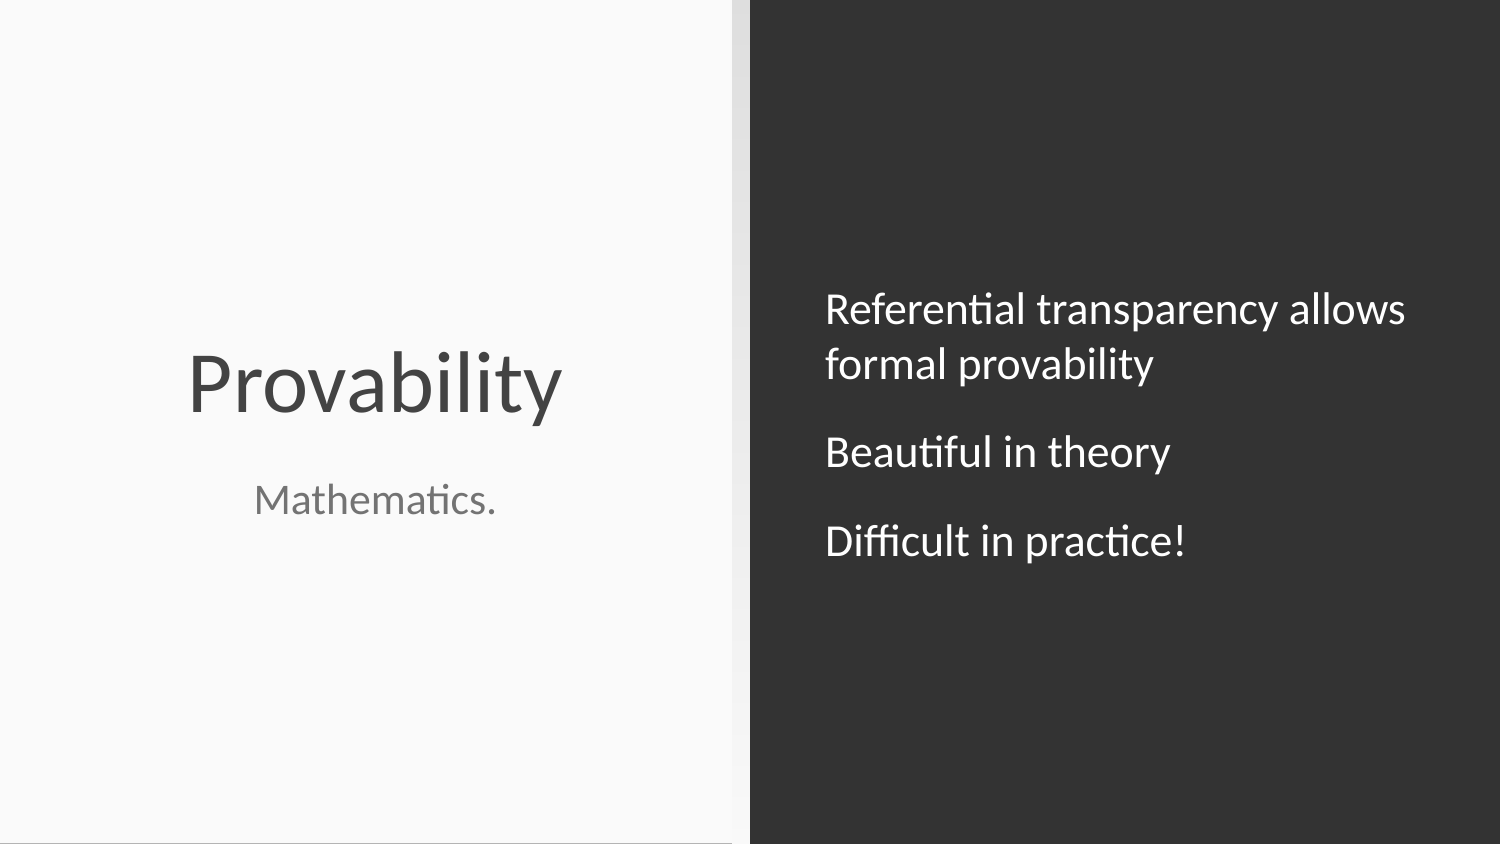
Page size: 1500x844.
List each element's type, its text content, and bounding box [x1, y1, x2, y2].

subtitle Mathematics. [43, 455, 708, 659]
list Referential transparency allows formal provability Beautiful in theory Difficult in practice! [810, 118, 1440, 725]
title Provability [43, 202, 708, 446]
